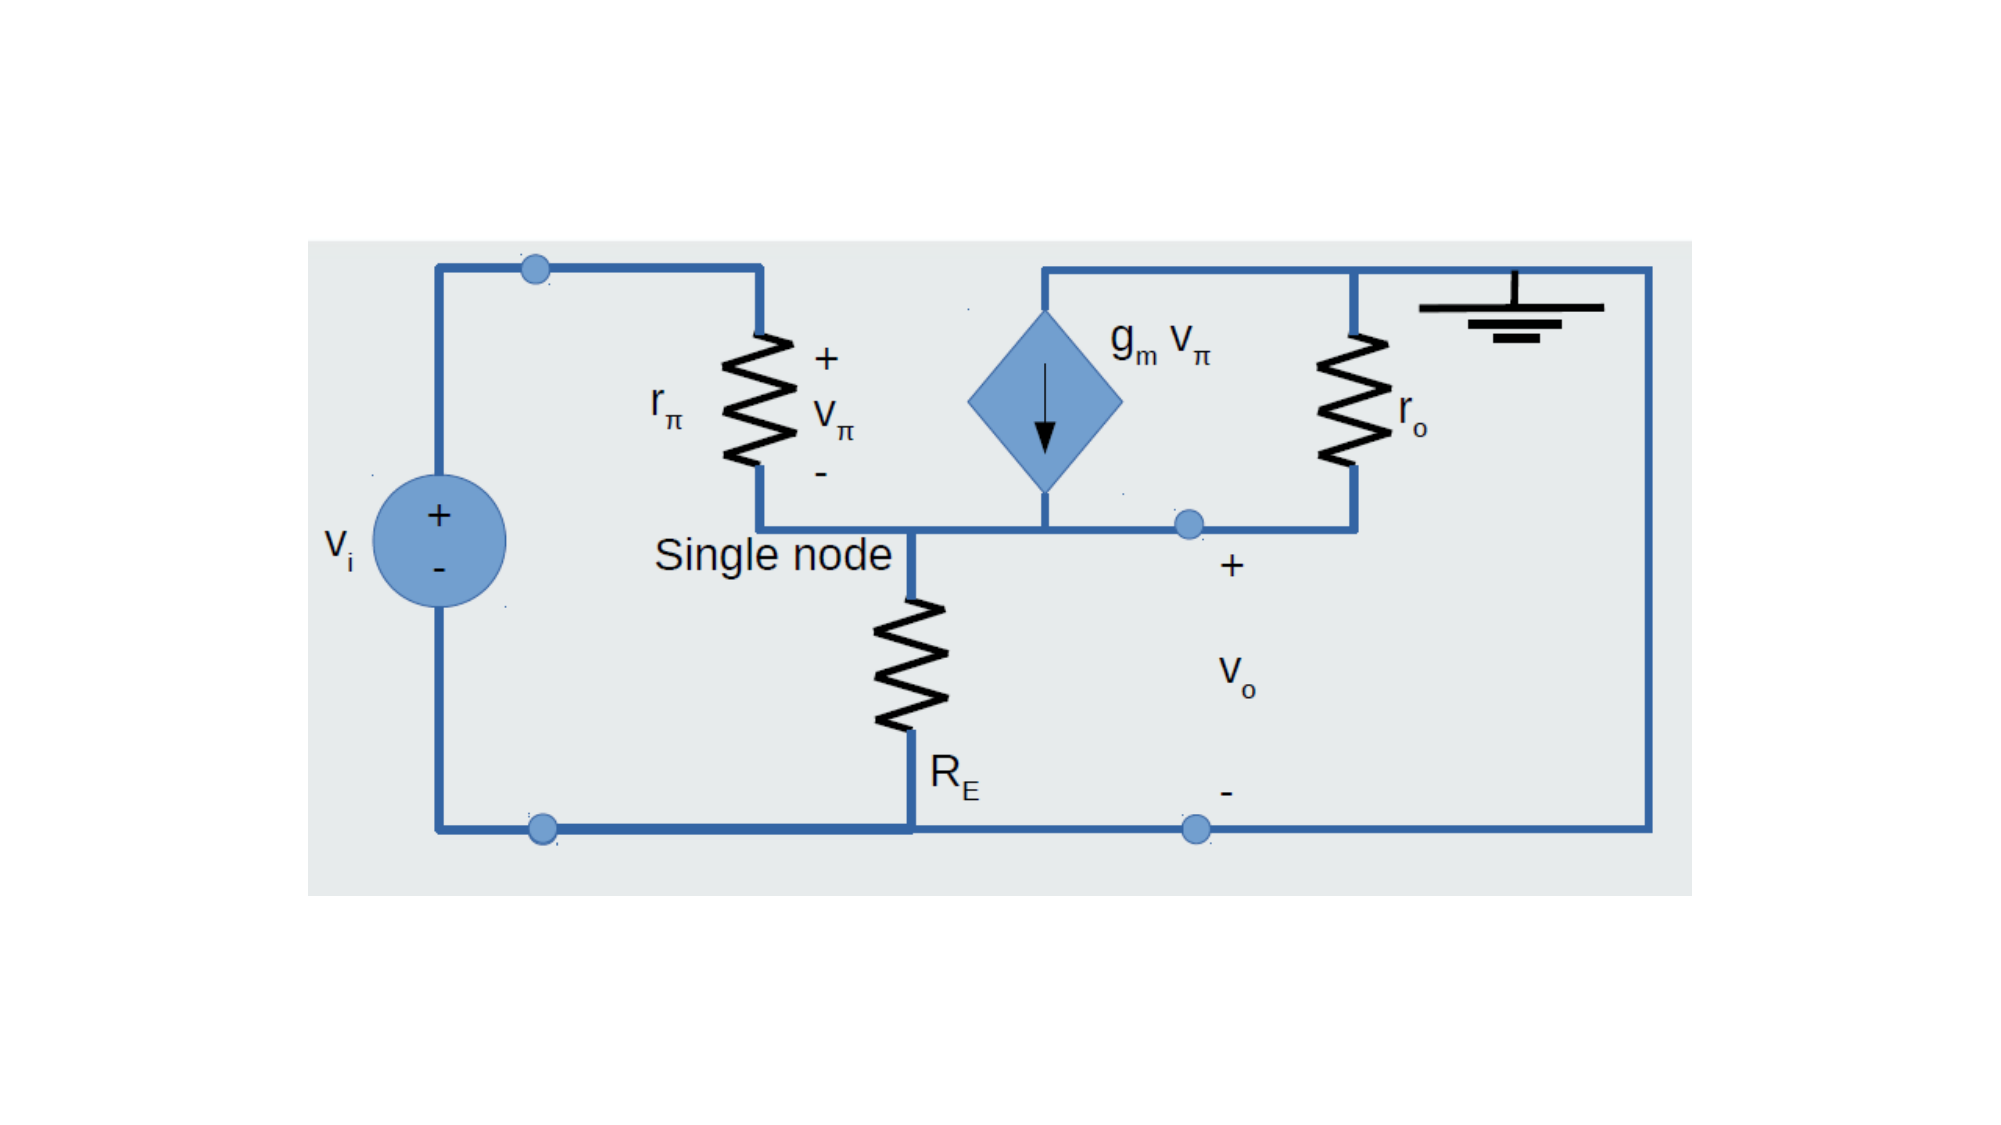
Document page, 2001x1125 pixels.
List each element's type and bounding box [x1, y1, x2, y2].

picture [308, 229, 1692, 896]
